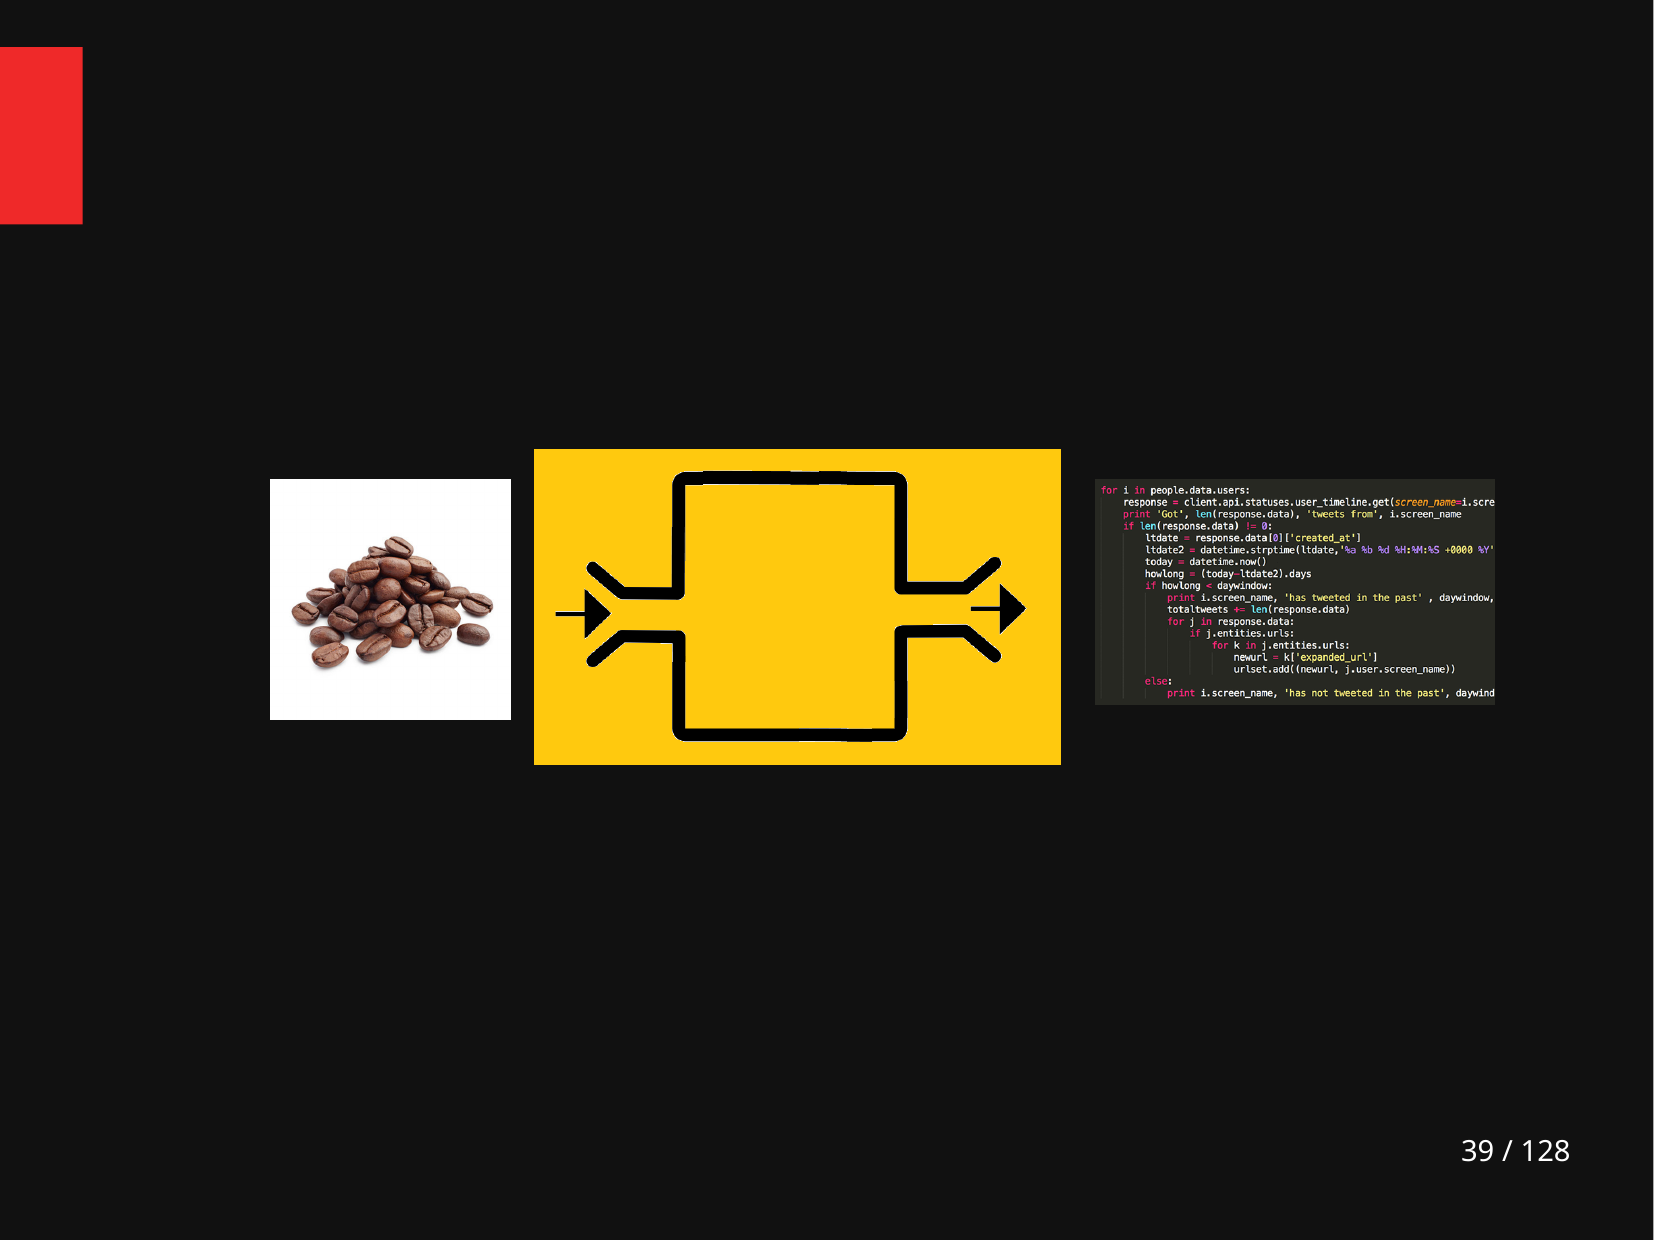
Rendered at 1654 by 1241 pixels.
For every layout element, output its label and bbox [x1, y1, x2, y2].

picture [534, 449, 1061, 766]
picture [1095, 479, 1495, 706]
picture [270, 479, 511, 721]
